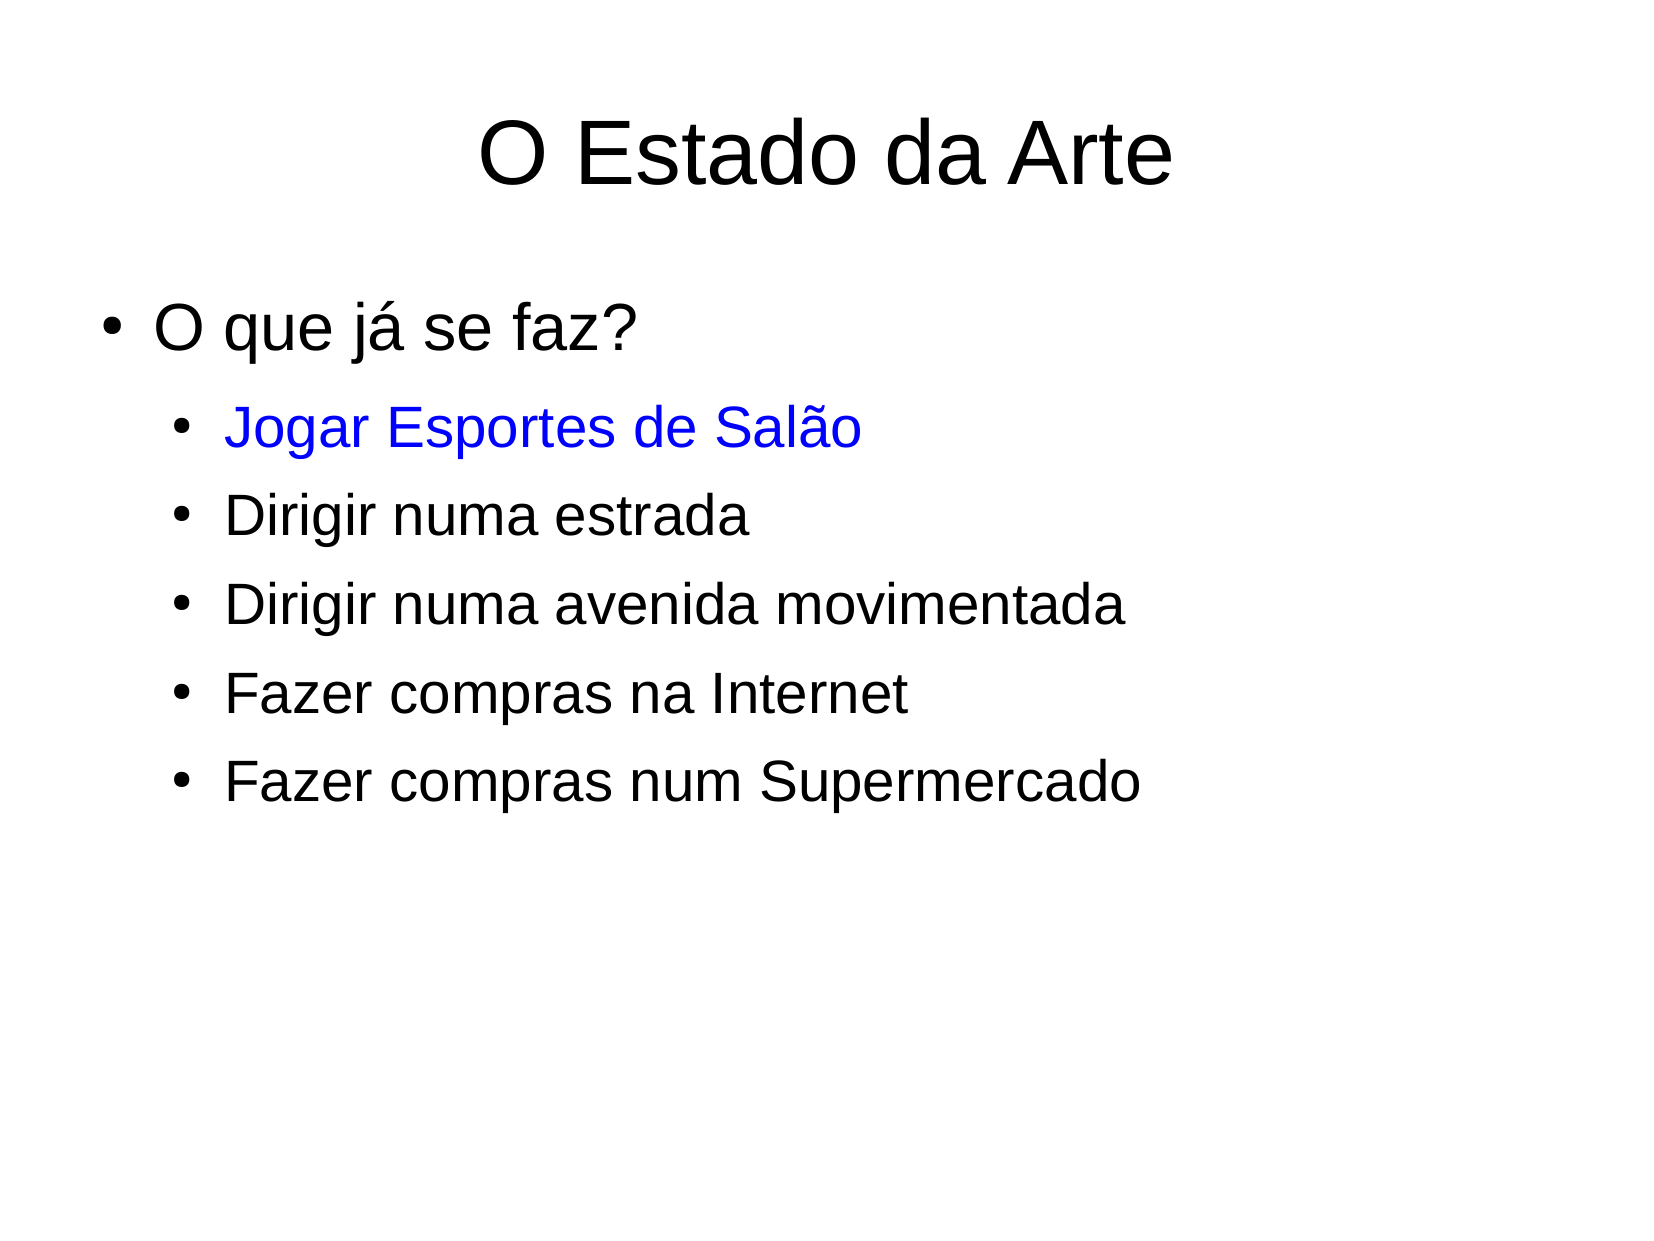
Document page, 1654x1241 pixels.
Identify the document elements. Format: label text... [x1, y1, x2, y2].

list O que já se faz? Jogar Esportes de Salão Dirigir numa estrada Dirigir numa avenida movimentada Fazer compras na Internet Fazer compras num Supermercado [82, 290, 1571, 1109]
title O Estado da Arte [82, 49, 1571, 257]
